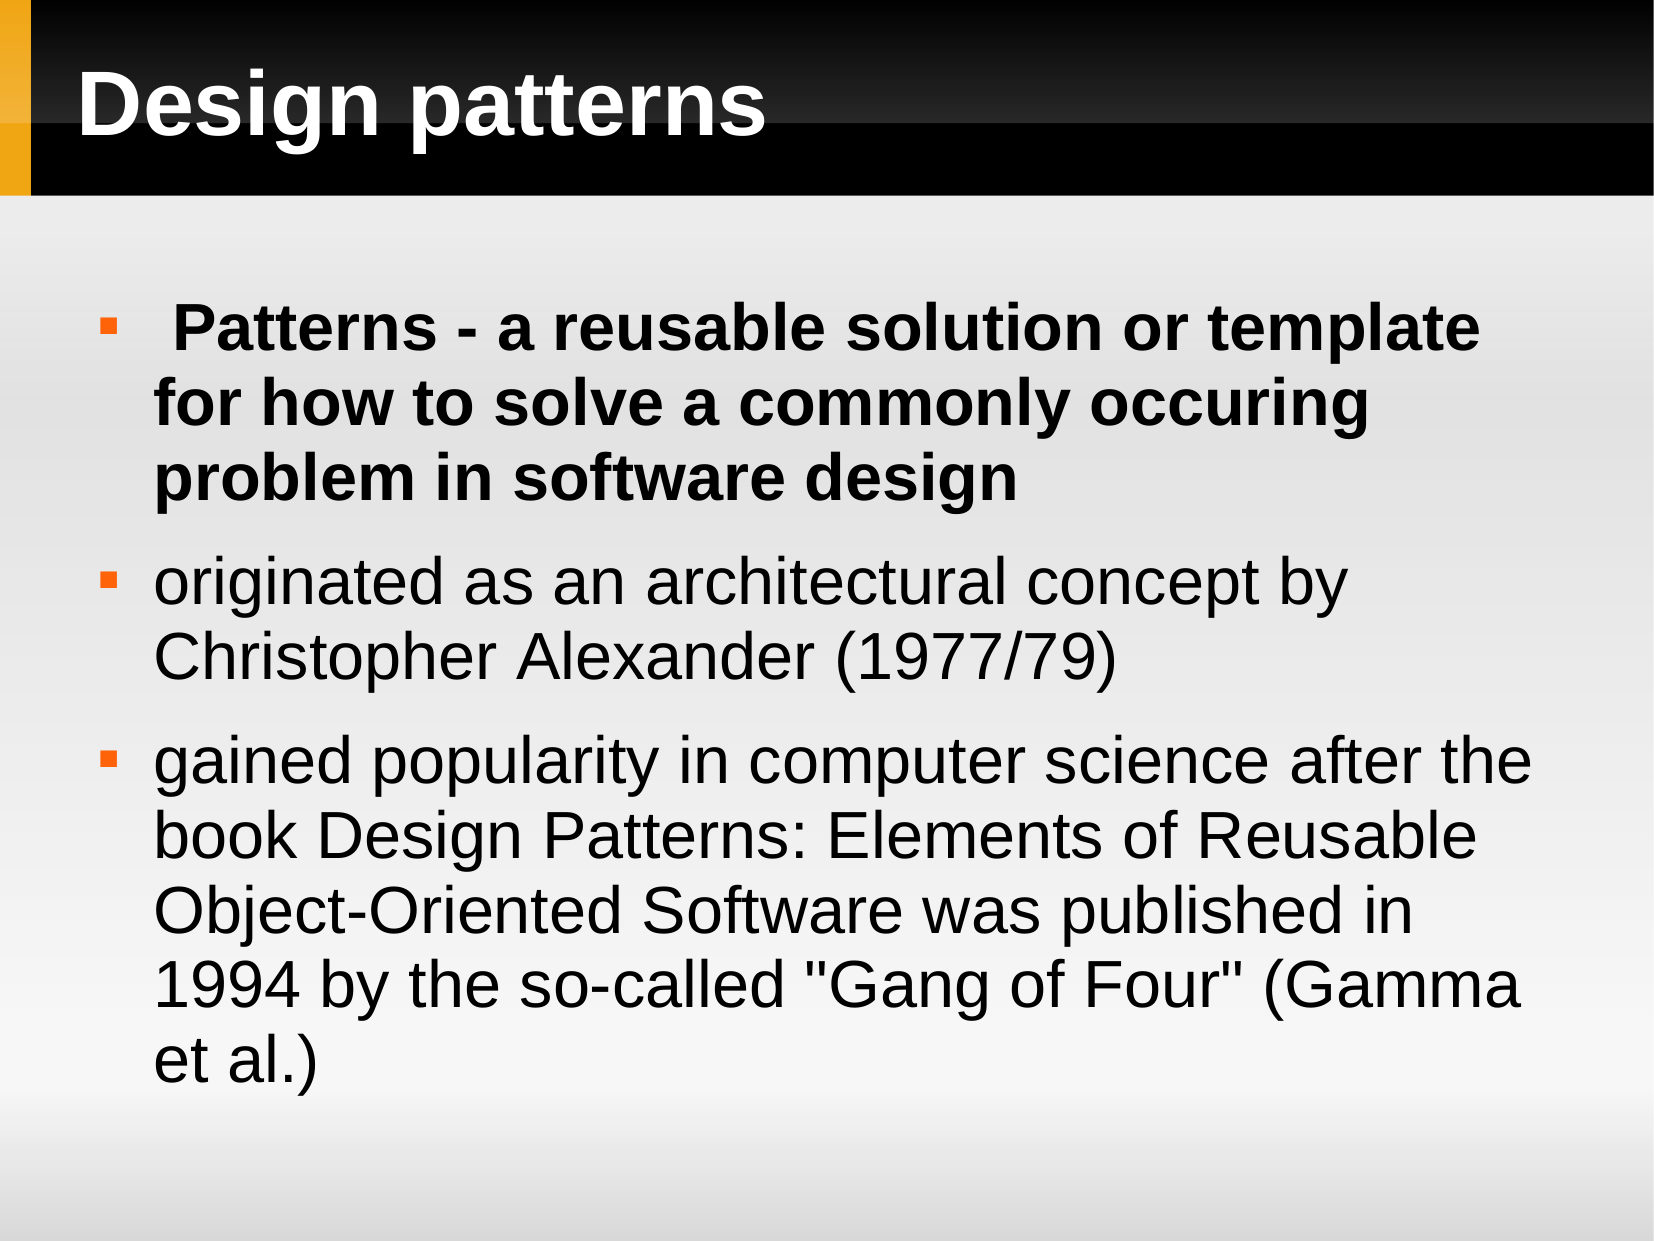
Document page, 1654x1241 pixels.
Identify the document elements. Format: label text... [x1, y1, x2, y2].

picture [0, 0, 1654, 1241]
list Patterns - a reusable solution or template for how to solve a commonly occuring problem in software design originated as an architectural concept by Christopher Alexander (1977/79) gained popularity in computer science after the book Design Patterns: Elements of Reusable Object-Oriented Software was published in 1994 by the so-called "Gang of Four" (Gamma et al.) [82, 290, 1571, 1109]
title Design patterns [76, 0, 1565, 208]
